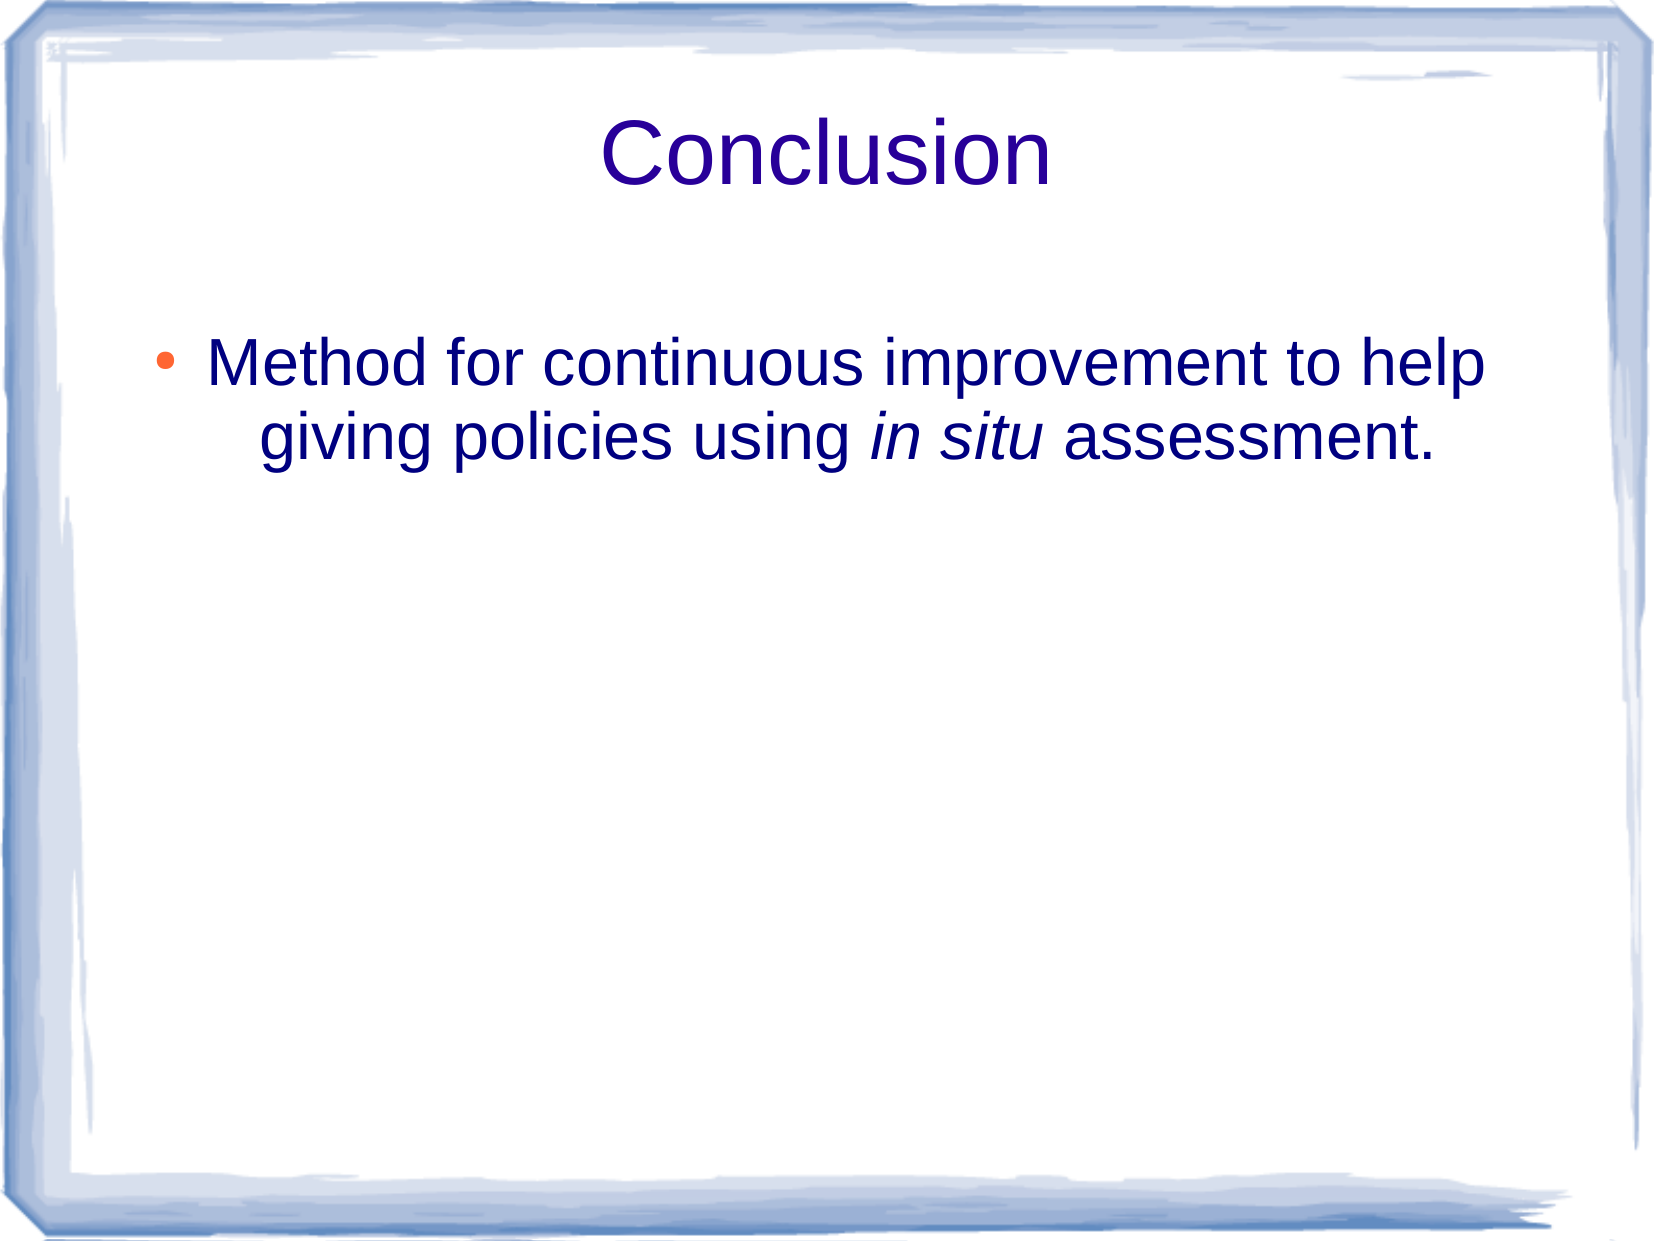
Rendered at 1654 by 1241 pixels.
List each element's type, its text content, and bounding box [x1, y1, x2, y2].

picture [0, 0, 1654, 1241]
list Method for continuous improvement to help giving policies using in situ assessment. [118, 324, 1571, 990]
title Conclusion [82, 56, 1571, 250]
